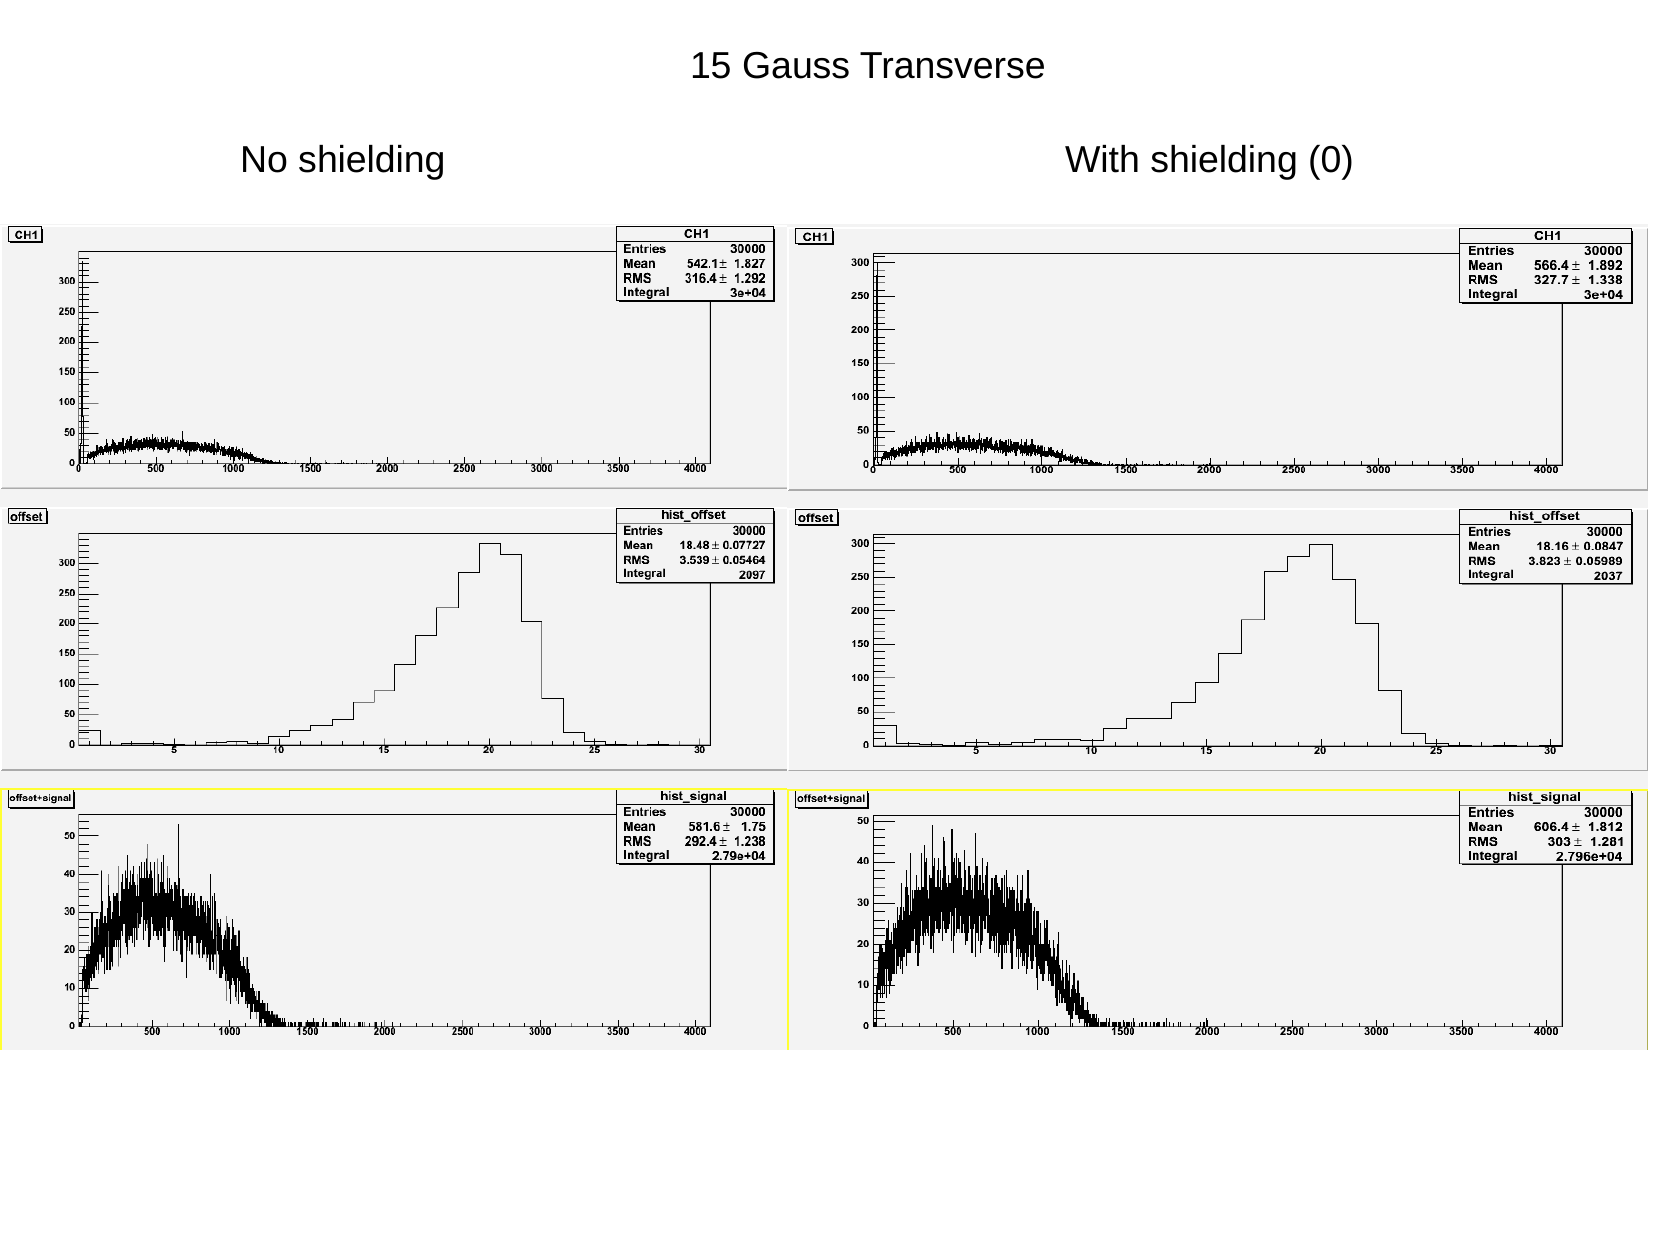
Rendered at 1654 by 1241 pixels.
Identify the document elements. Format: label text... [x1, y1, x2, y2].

text_box 15 Gauss Transverse [675, 37, 1126, 95]
text_box With shielding (0) [1050, 130, 1388, 188]
text_box No shielding [225, 130, 563, 188]
picture [0, 224, 1648, 1051]
